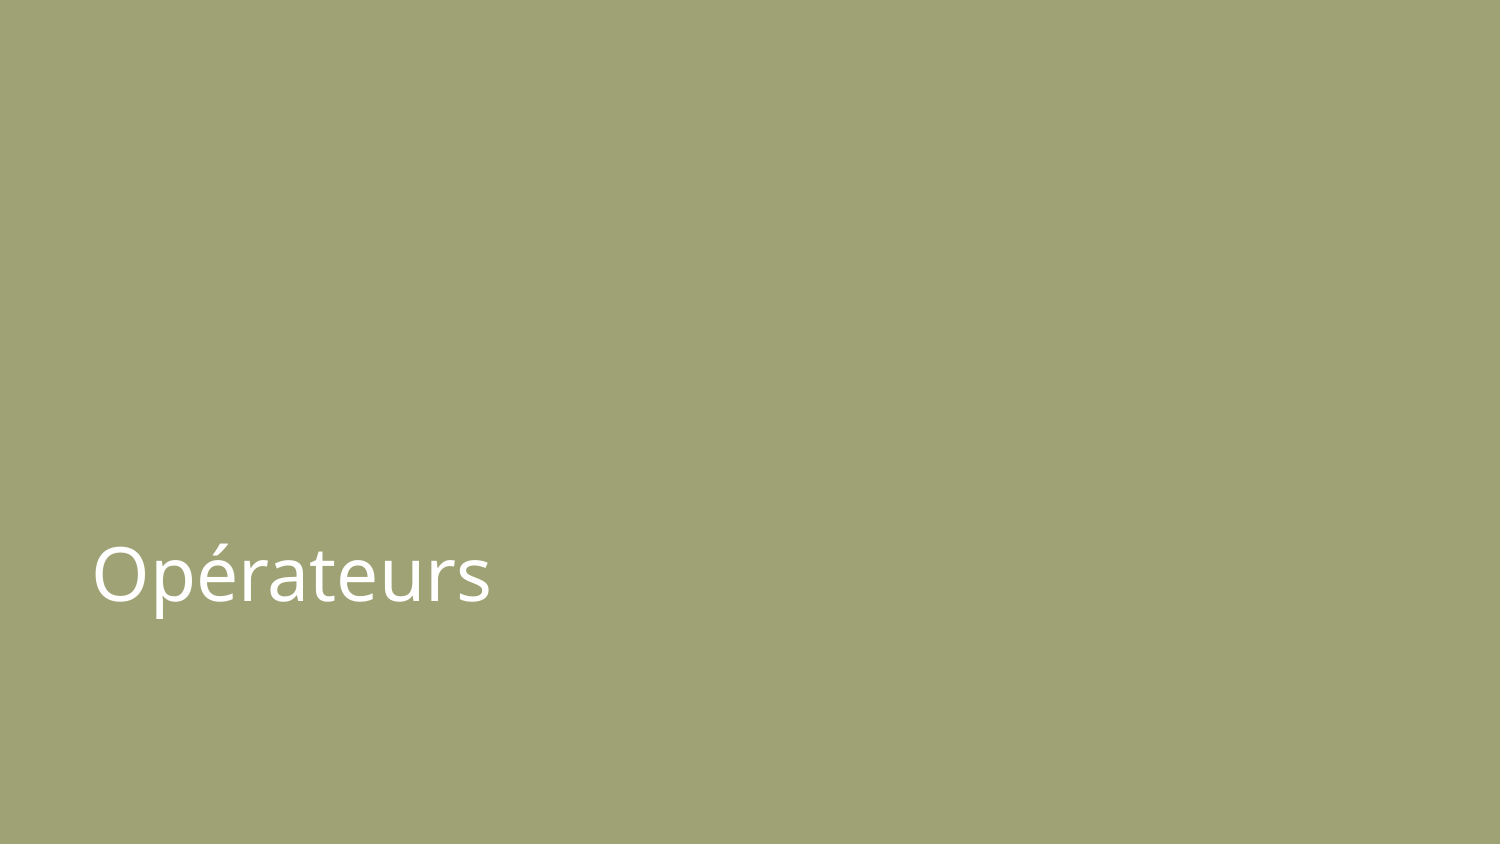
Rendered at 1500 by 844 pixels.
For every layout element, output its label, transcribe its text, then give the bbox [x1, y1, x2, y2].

text_box Opérateurs [76, 488, 1341, 655]
